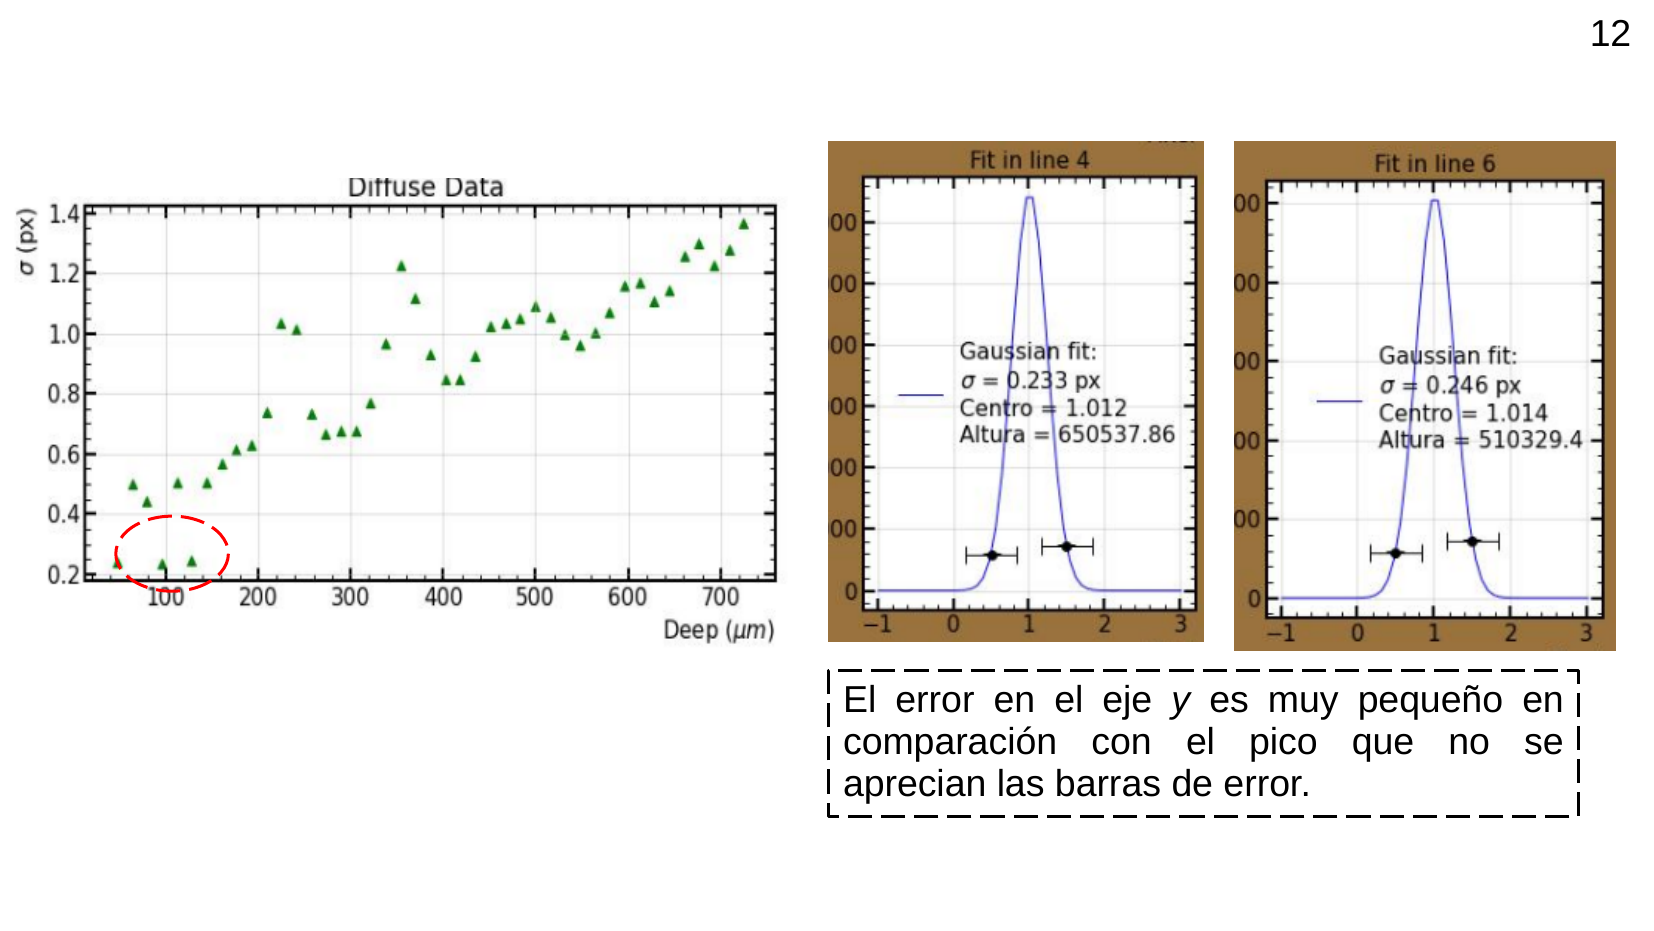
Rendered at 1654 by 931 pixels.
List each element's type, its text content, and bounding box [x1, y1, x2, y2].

picture [1234, 141, 1616, 651]
picture [828, 141, 1204, 642]
text_box <number> [1575, 4, 1654, 76]
picture [3, 178, 792, 667]
text_box [115, 516, 229, 592]
text_box El error en el eje y es muy pequeño en comparación con el pico que no se aprecian las barras de error. [828, 670, 1579, 817]
